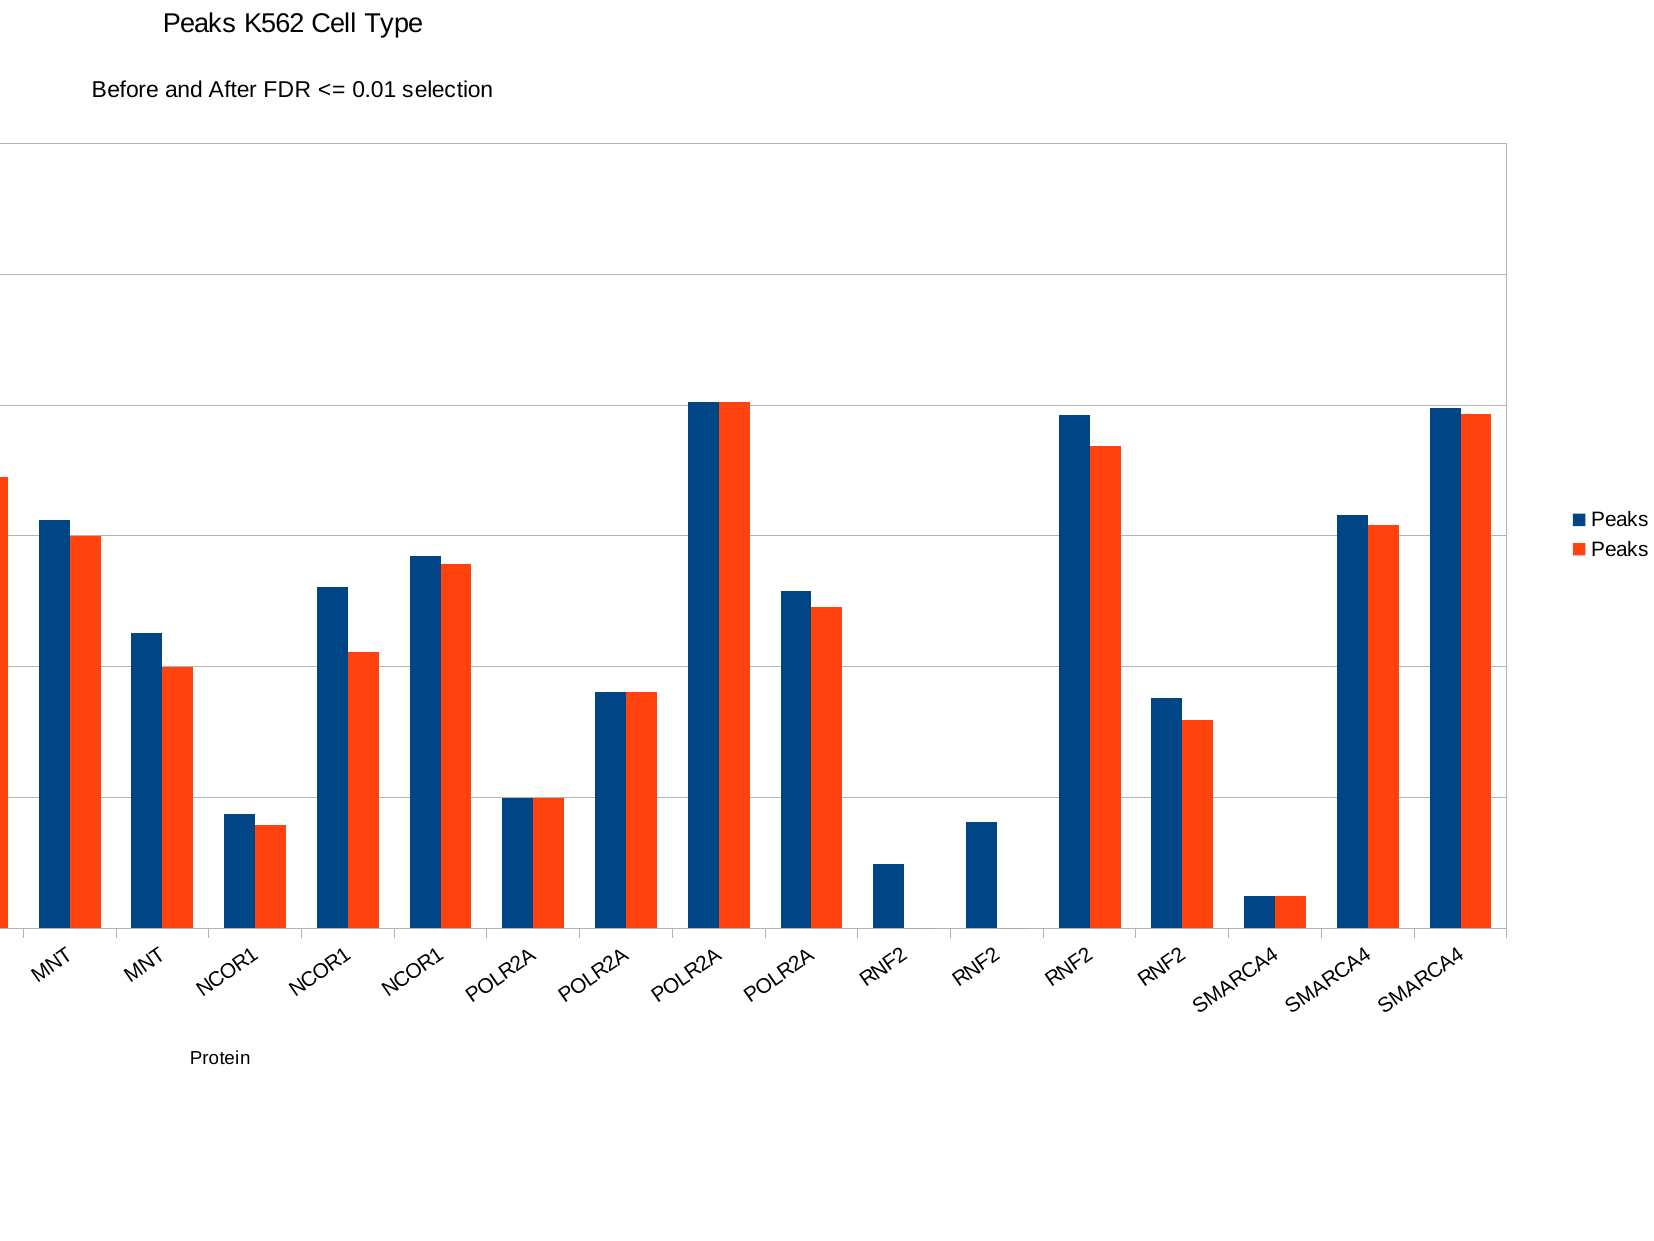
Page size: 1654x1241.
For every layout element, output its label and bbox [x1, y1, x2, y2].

chart [0, 0, 1654, 1100]
